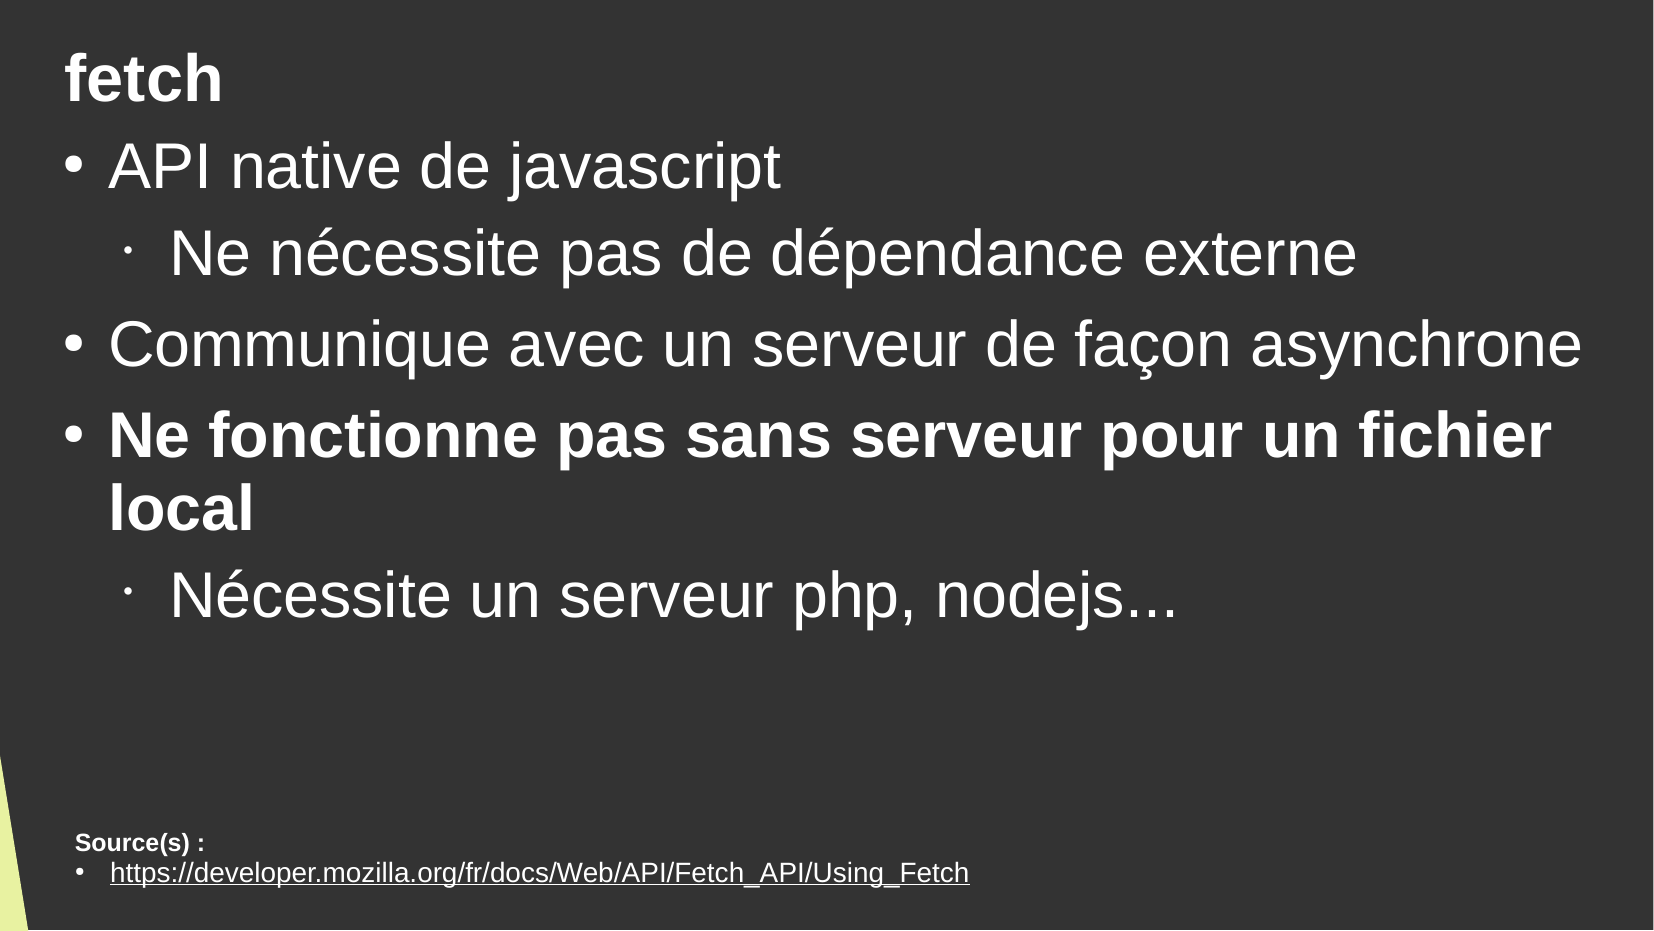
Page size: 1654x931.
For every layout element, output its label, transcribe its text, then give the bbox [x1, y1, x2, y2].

text_box [0, 755, 29, 931]
text_box Source(s) : https://developer.mozilla.org/fr/docs/Web/API/Fetch_API/Using_Fetch [60, 821, 1654, 927]
list API native de javascript Ne nécessite pas de dépendance externe Communique avec un serveur de façon asynchrone Ne fonctionne pas sans serveur pour un fichier local Nécessite un serveur php, nodejs... [47, 129, 1607, 697]
title fetch [64, 40, 1635, 119]
